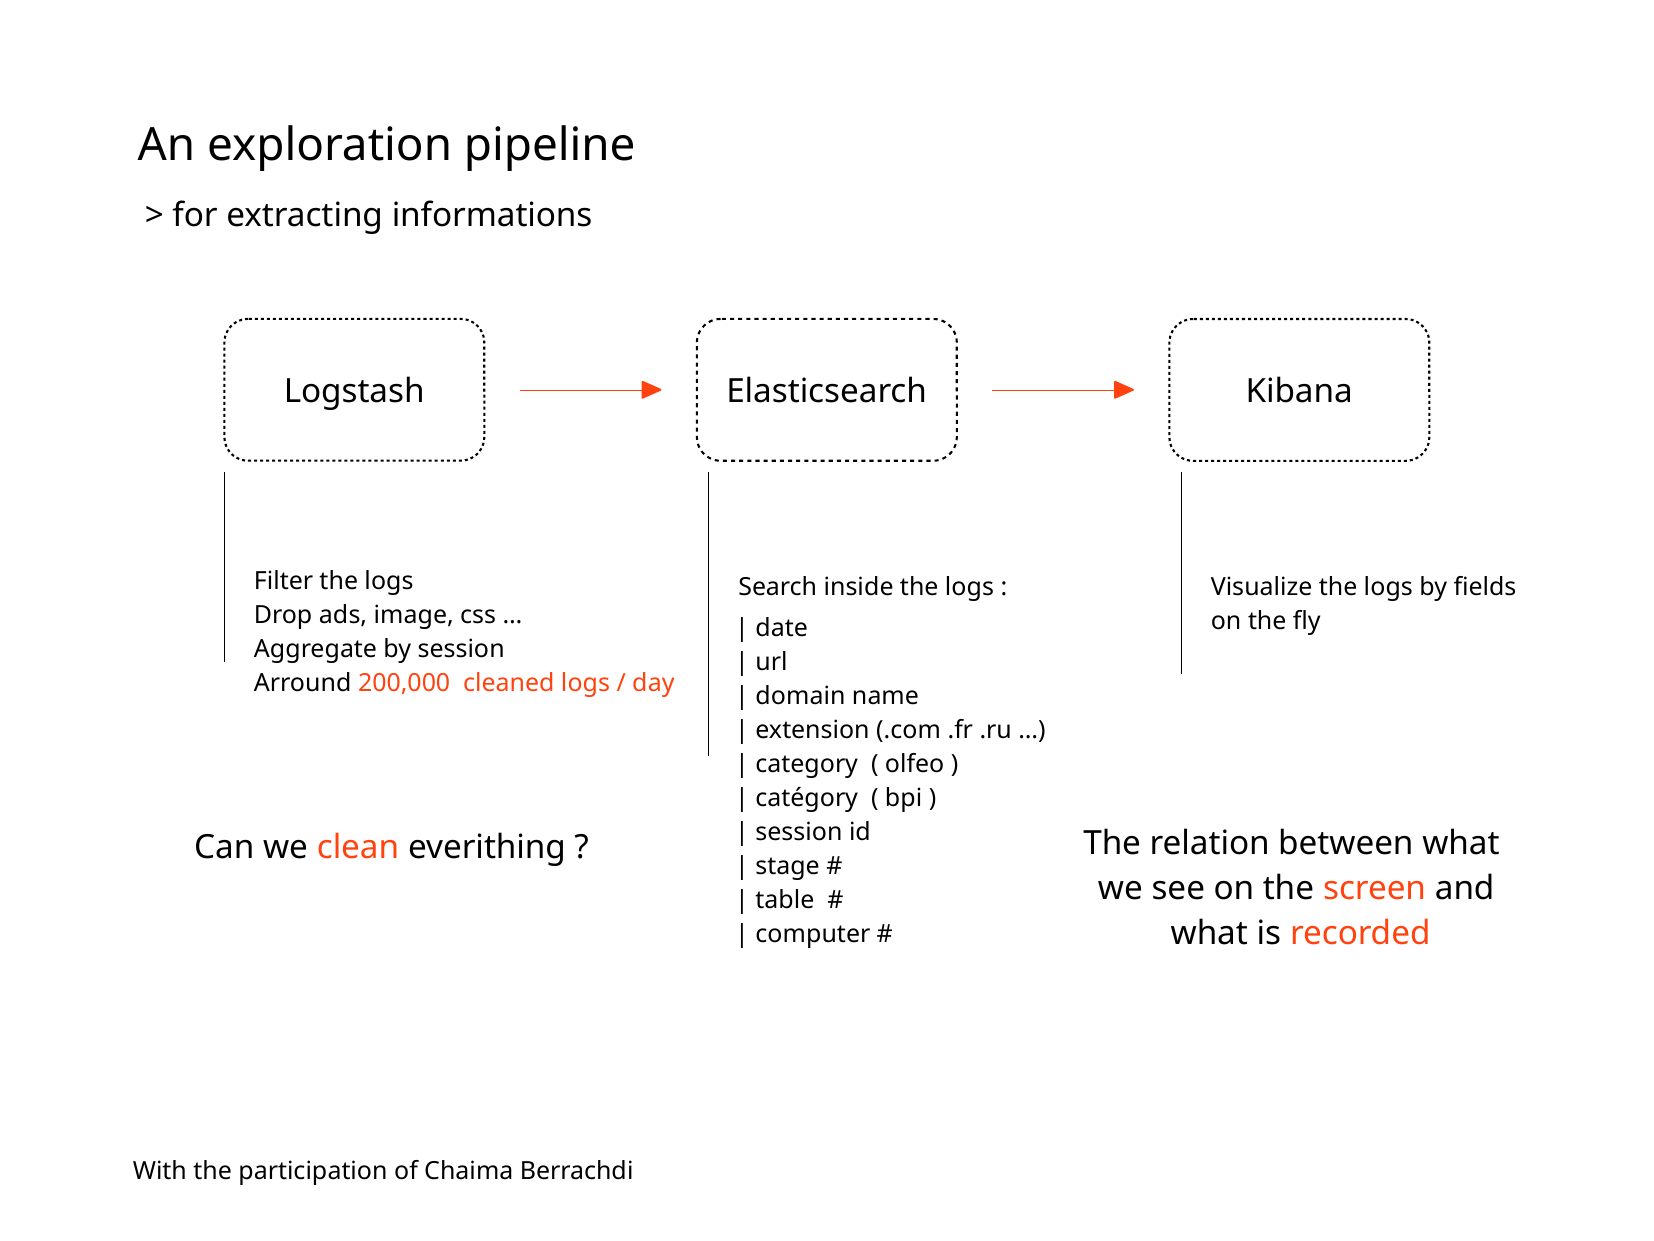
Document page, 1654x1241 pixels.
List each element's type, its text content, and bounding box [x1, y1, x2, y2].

text_box > for extracting informations [130, 183, 586, 238]
text_box Kibana [1169, 319, 1430, 461]
text_box An exploration pipeline [123, 118, 678, 233]
text_box Search inside the logs : [723, 561, 1020, 643]
text_box Elasticsearch [696, 318, 957, 461]
text_box Can we clean everithing ? [179, 838, 627, 1012]
text_box | date | url | domain name | extension (.com .fr .ru …) | category ( olfeo ) | catégory ( bpi ) | session id | stage # | table # | computer # [720, 602, 1031, 952]
text_box With the participation of Chaima Berrachdi [118, 1145, 639, 1191]
text_box Filter the logs Drop ads, image, css … Aggregate by session Arround 200,000 cleaned logs / day [239, 555, 697, 726]
text_box Logstash [224, 318, 485, 461]
text_box Visualize the logs by fields on the fly [1195, 561, 1531, 673]
text_box The relation between what we see on the screen and what is recorded [1057, 811, 1536, 945]
